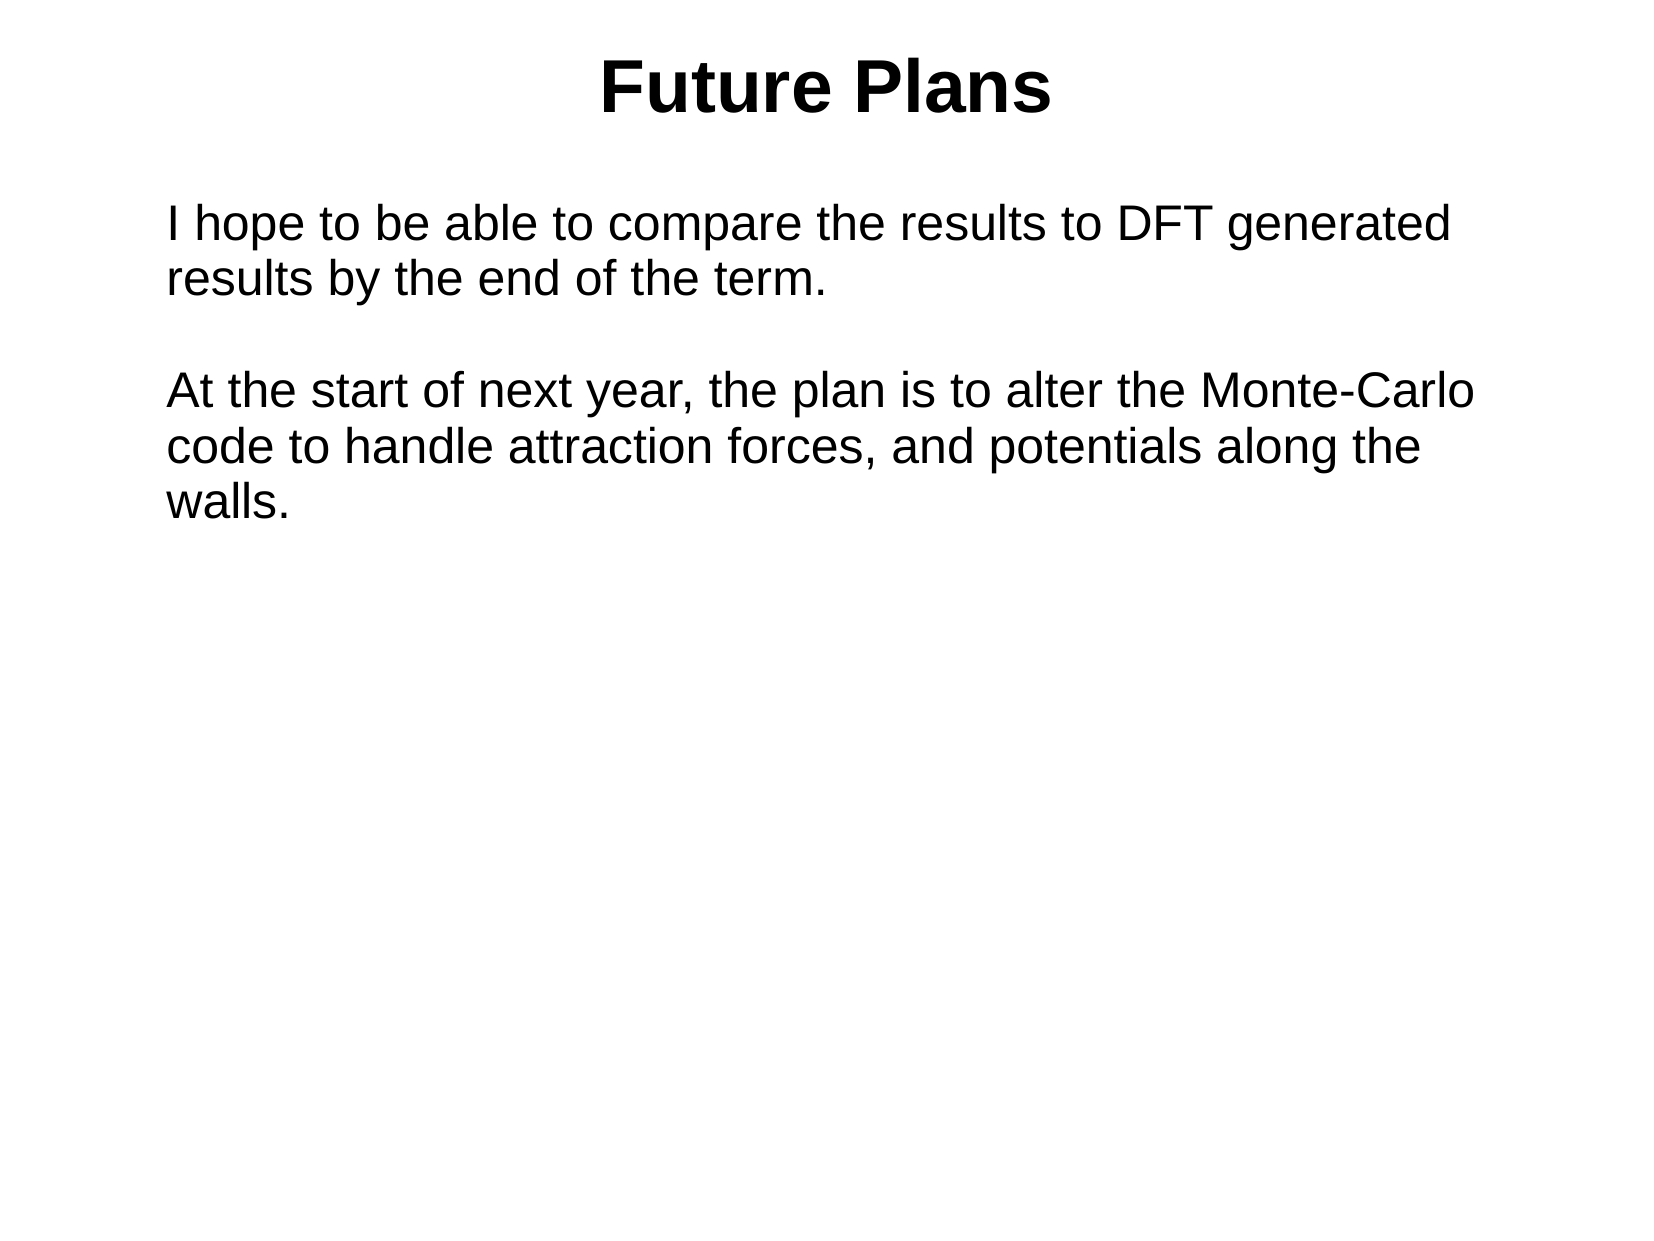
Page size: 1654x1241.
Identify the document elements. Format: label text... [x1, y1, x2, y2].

text_box I hope to be able to compare the results to DFT generated results by the end of the term. At the start of next year, the plan is to alter the Monte-Carlo code to handle attraction forces, and potentials along the walls. [151, 187, 1502, 537]
text_box Future Plans [339, 37, 1315, 137]
